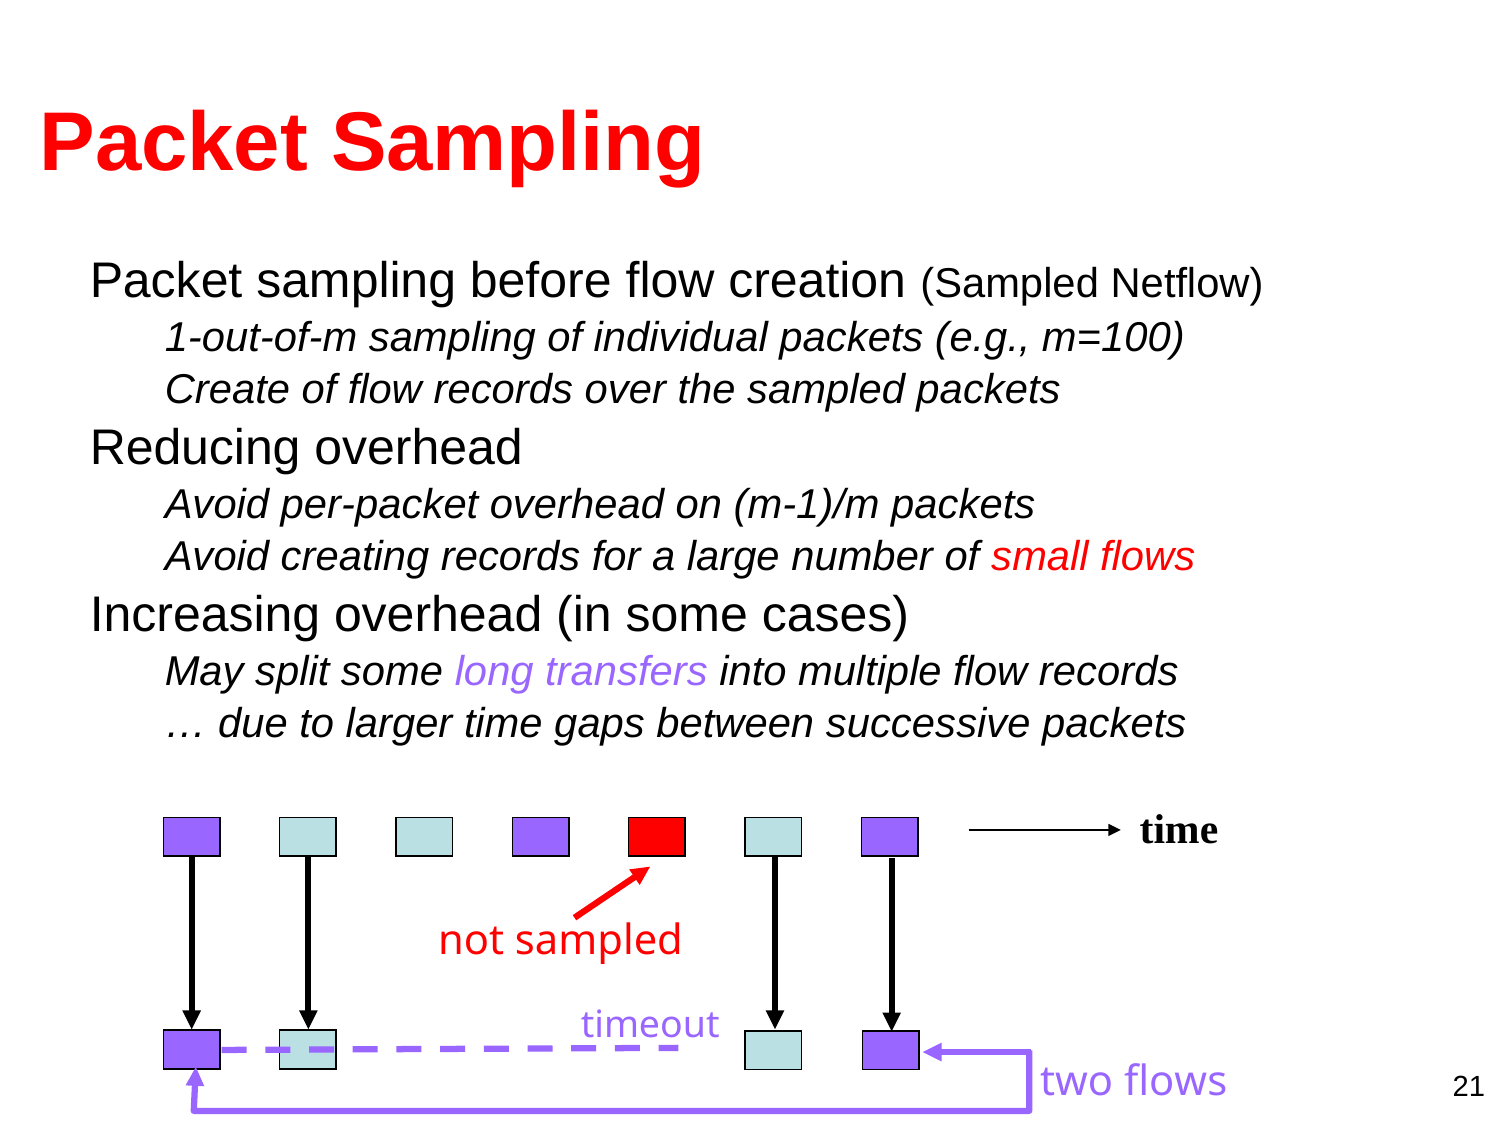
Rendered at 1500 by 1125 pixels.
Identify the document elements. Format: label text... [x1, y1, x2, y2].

text_box [279, 817, 337, 857]
text_box not sampled [423, 902, 698, 975]
text_box timeout [565, 990, 735, 1057]
text_box [163, 1029, 220, 1069]
text_box [744, 817, 802, 857]
text_box [279, 1029, 337, 1069]
text_box [861, 817, 918, 857]
text_box two flows [1025, 1042, 1242, 1116]
text_box time [1124, 798, 1234, 861]
text_box [163, 817, 220, 857]
text_box [628, 817, 686, 857]
text_box [744, 1030, 802, 1070]
text_box [862, 1030, 919, 1070]
title Packet Sampling [24, 47, 1463, 236]
text_box [396, 817, 453, 857]
list Packet sampling before flow creation (Sampled Netflow) 1-out-of-m sampling of individual packets (e.g., m=100) Create of flow records over the sampled packets Reducing overhead Avoid per-packet overhead on (m-1)/m packets Avoid creating records for a large number of small flows Increasing overhead (in some cases) May split some long transfers into multiple flow records … due to larger time gaps between successive packets [75, 249, 1488, 865]
text_box [512, 817, 569, 857]
